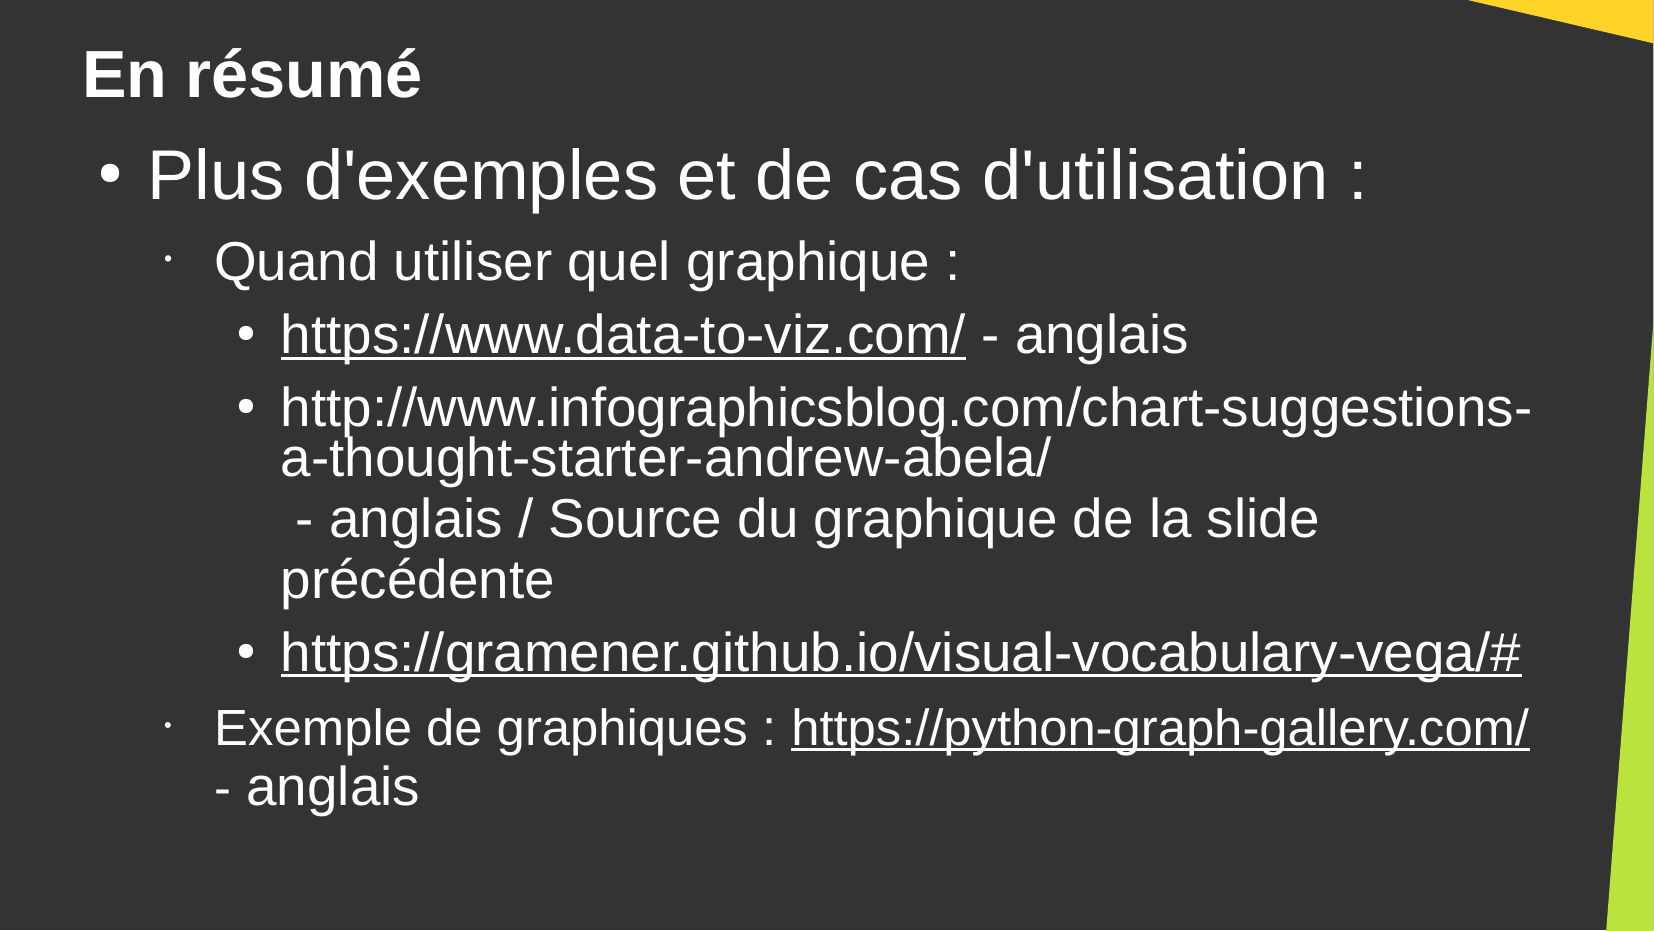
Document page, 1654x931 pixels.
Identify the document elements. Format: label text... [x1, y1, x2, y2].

text_box [1606, 314, 1654, 931]
list Plus d'exemples et de cas d'utilisation : Quand utiliser quel graphique : https://www.data-to-viz.com/ - anglais http://www.infographicsblog.com/chart-suggestions-a-thought-starter-andrew-abela/ - anglais / Source du graphique de la slide précédente https://gramener.github.io/visual-vocabulary-vega/# Exemple de graphiques : https://python-graph-gallery.com/ - anglais [80, 135, 1560, 768]
text_box [1467, 0, 1654, 44]
title En résumé [82, 37, 1571, 115]
